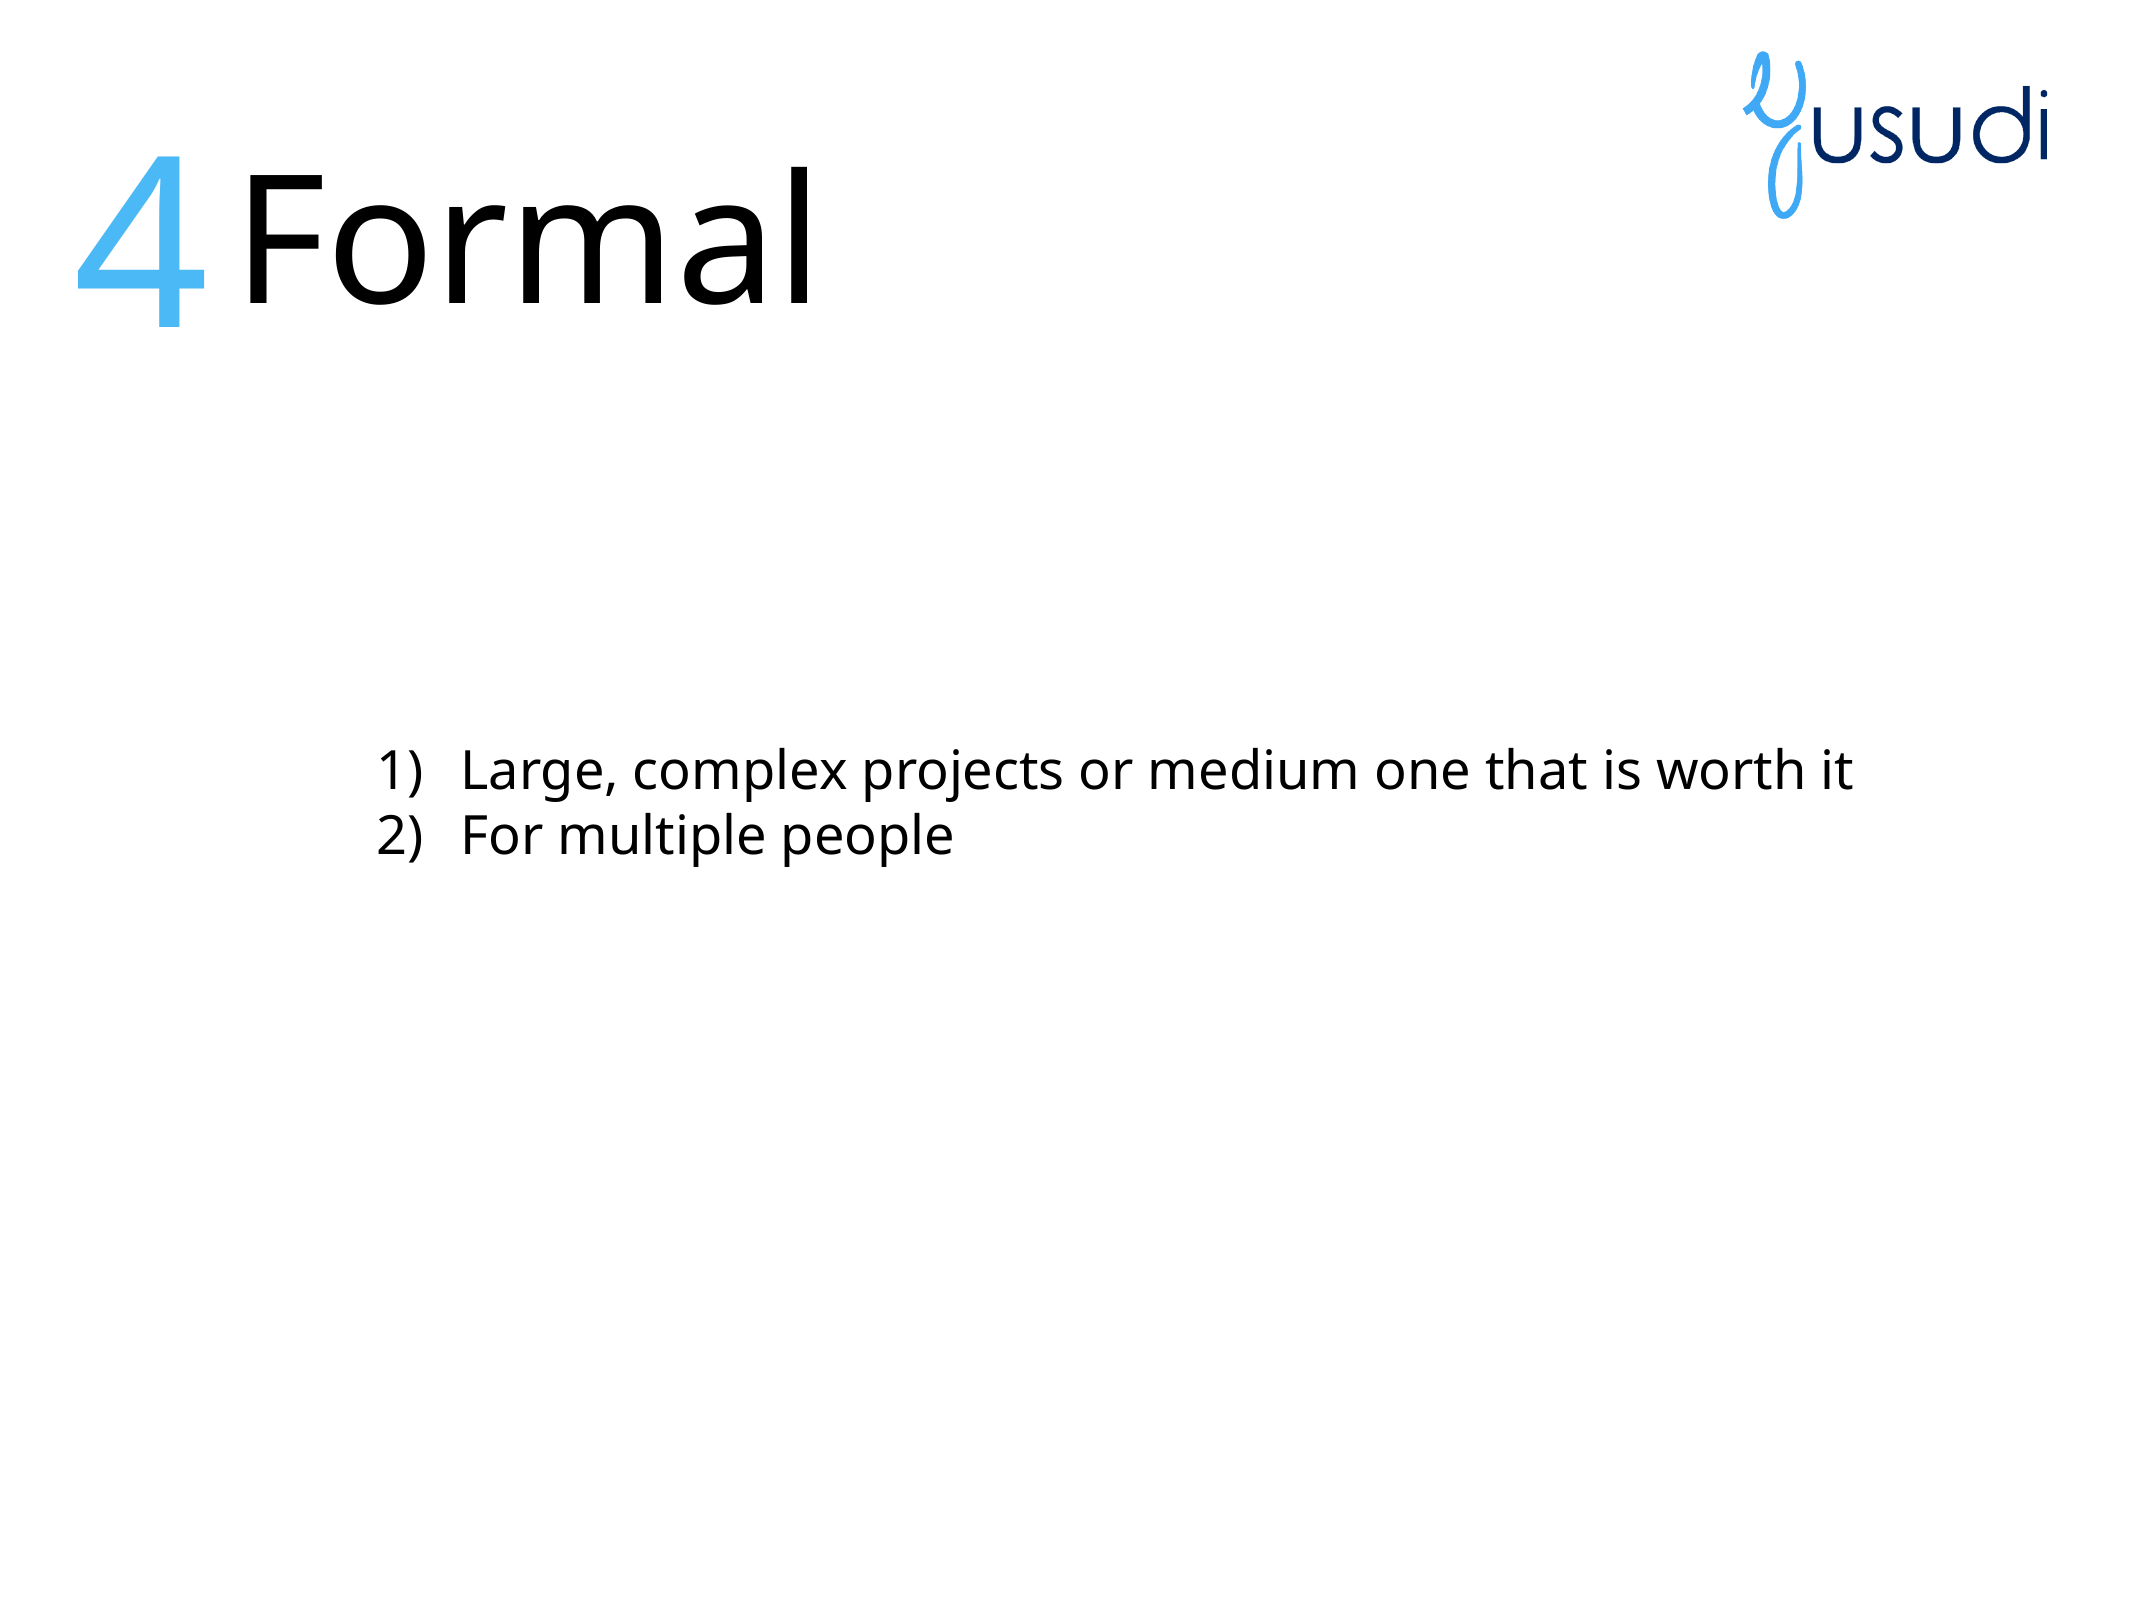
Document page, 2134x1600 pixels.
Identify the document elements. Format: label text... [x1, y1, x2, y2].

picture [1740, 51, 2086, 219]
text_box Large, complex projects or medium one that is worth it For multiple people [367, 726, 1938, 874]
text_box Formal [225, 116, 2080, 349]
text_box 4 [65, 81, 218, 384]
